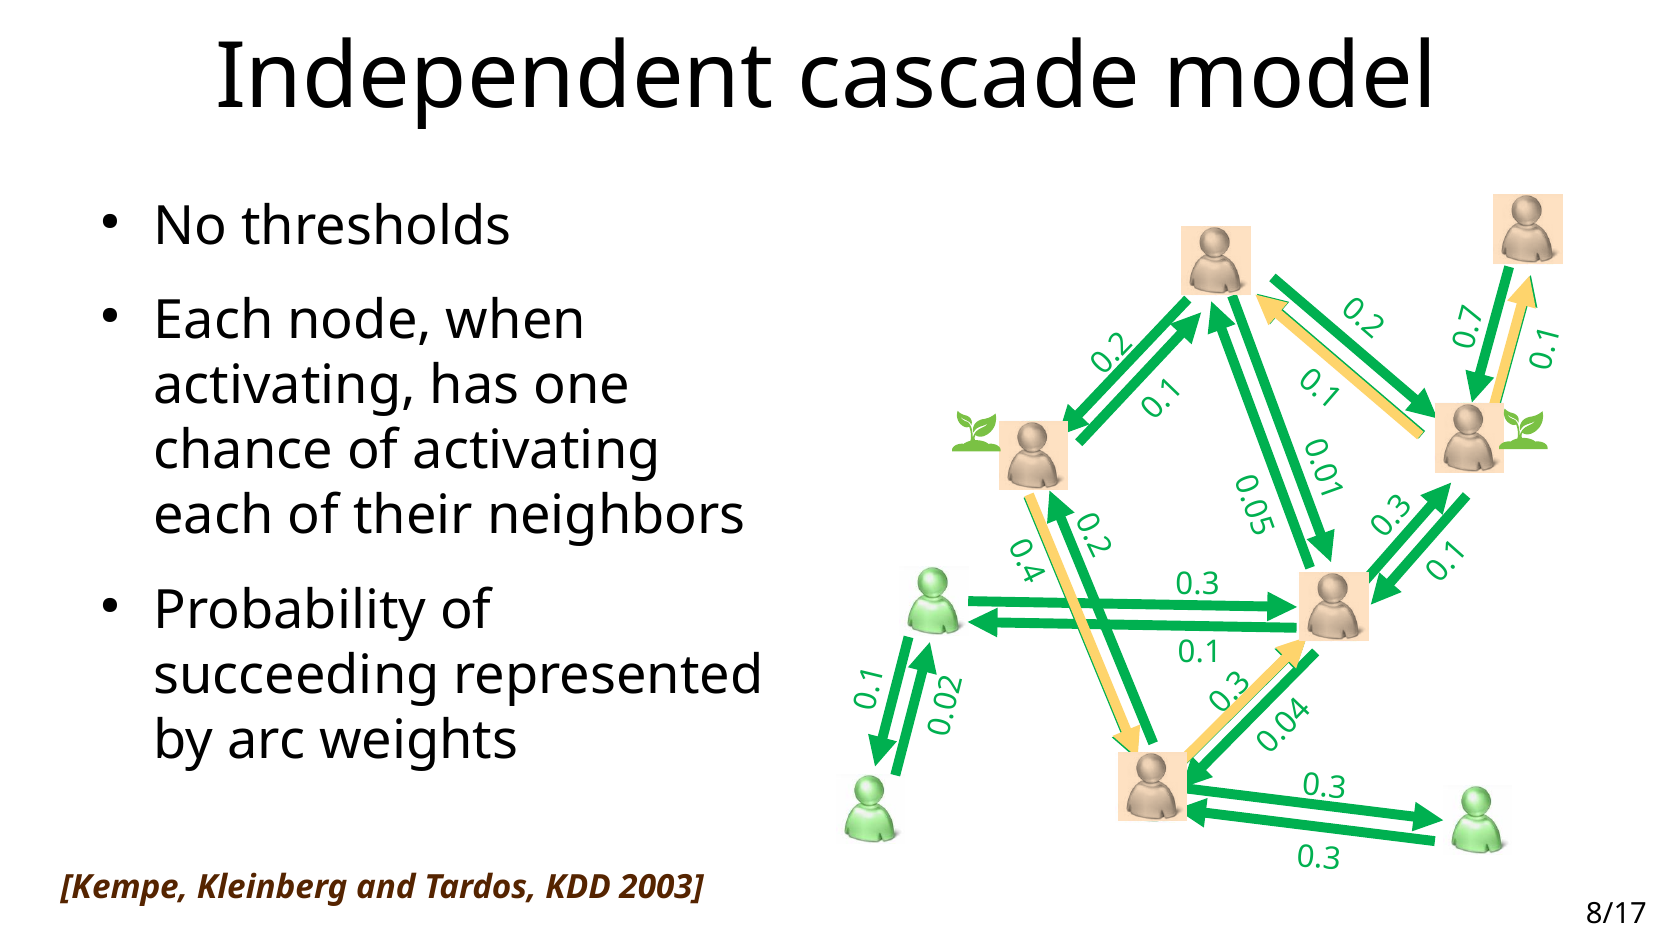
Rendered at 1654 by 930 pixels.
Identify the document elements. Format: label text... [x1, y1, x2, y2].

text_box [Kempe, Kleinberg and Tardos, KDD 2003] [45, 855, 1104, 913]
text_box 0.7 [1433, 279, 1502, 367]
text_box 0.3 [1220, 677, 1276, 734]
text_box 0.3 [1186, 643, 1267, 724]
text_box 0.3 [1162, 556, 1241, 607]
list No thresholds Each node, when activating, has one chance of activating each of their neighbors Probability of succeeding represented by arc weights [82, 189, 766, 826]
text_box 0.1 [834, 640, 902, 728]
text_box 0.1 [1165, 625, 1243, 676]
text_box 0.02 [908, 640, 982, 754]
text_box 0.3 [1282, 827, 1364, 885]
picture [836, 774, 905, 844]
picture [1181, 226, 1251, 297]
text_box 0.2 [1067, 304, 1158, 395]
text_box 0.01 [1287, 418, 1373, 542]
text_box 0.3 [1287, 756, 1370, 814]
picture [1434, 402, 1548, 473]
text_box 0.3 [1356, 466, 1437, 558]
text_box 0.05 [1217, 455, 1303, 579]
picture [1443, 785, 1512, 855]
text_box 0.04 [1233, 661, 1343, 773]
text_box 0.4 [991, 519, 1063, 610]
text_box 0.3 [1211, 693, 1227, 708]
picture [1493, 194, 1563, 265]
text_box 0.1 [1509, 301, 1578, 388]
text_box 0.3 [1374, 518, 1389, 532]
text_box 0.2 [1057, 492, 1137, 584]
text_box 0.1 [1118, 349, 1208, 440]
picture [1297, 572, 1369, 642]
picture [899, 566, 969, 636]
title Independent cascade model [82, 7, 1571, 137]
picture [1115, 752, 1187, 823]
text_box 0.2 [1322, 274, 1414, 363]
picture [952, 410, 1070, 490]
text_box 0.1 [1279, 348, 1368, 431]
text_box 0.1 [1403, 511, 1492, 603]
